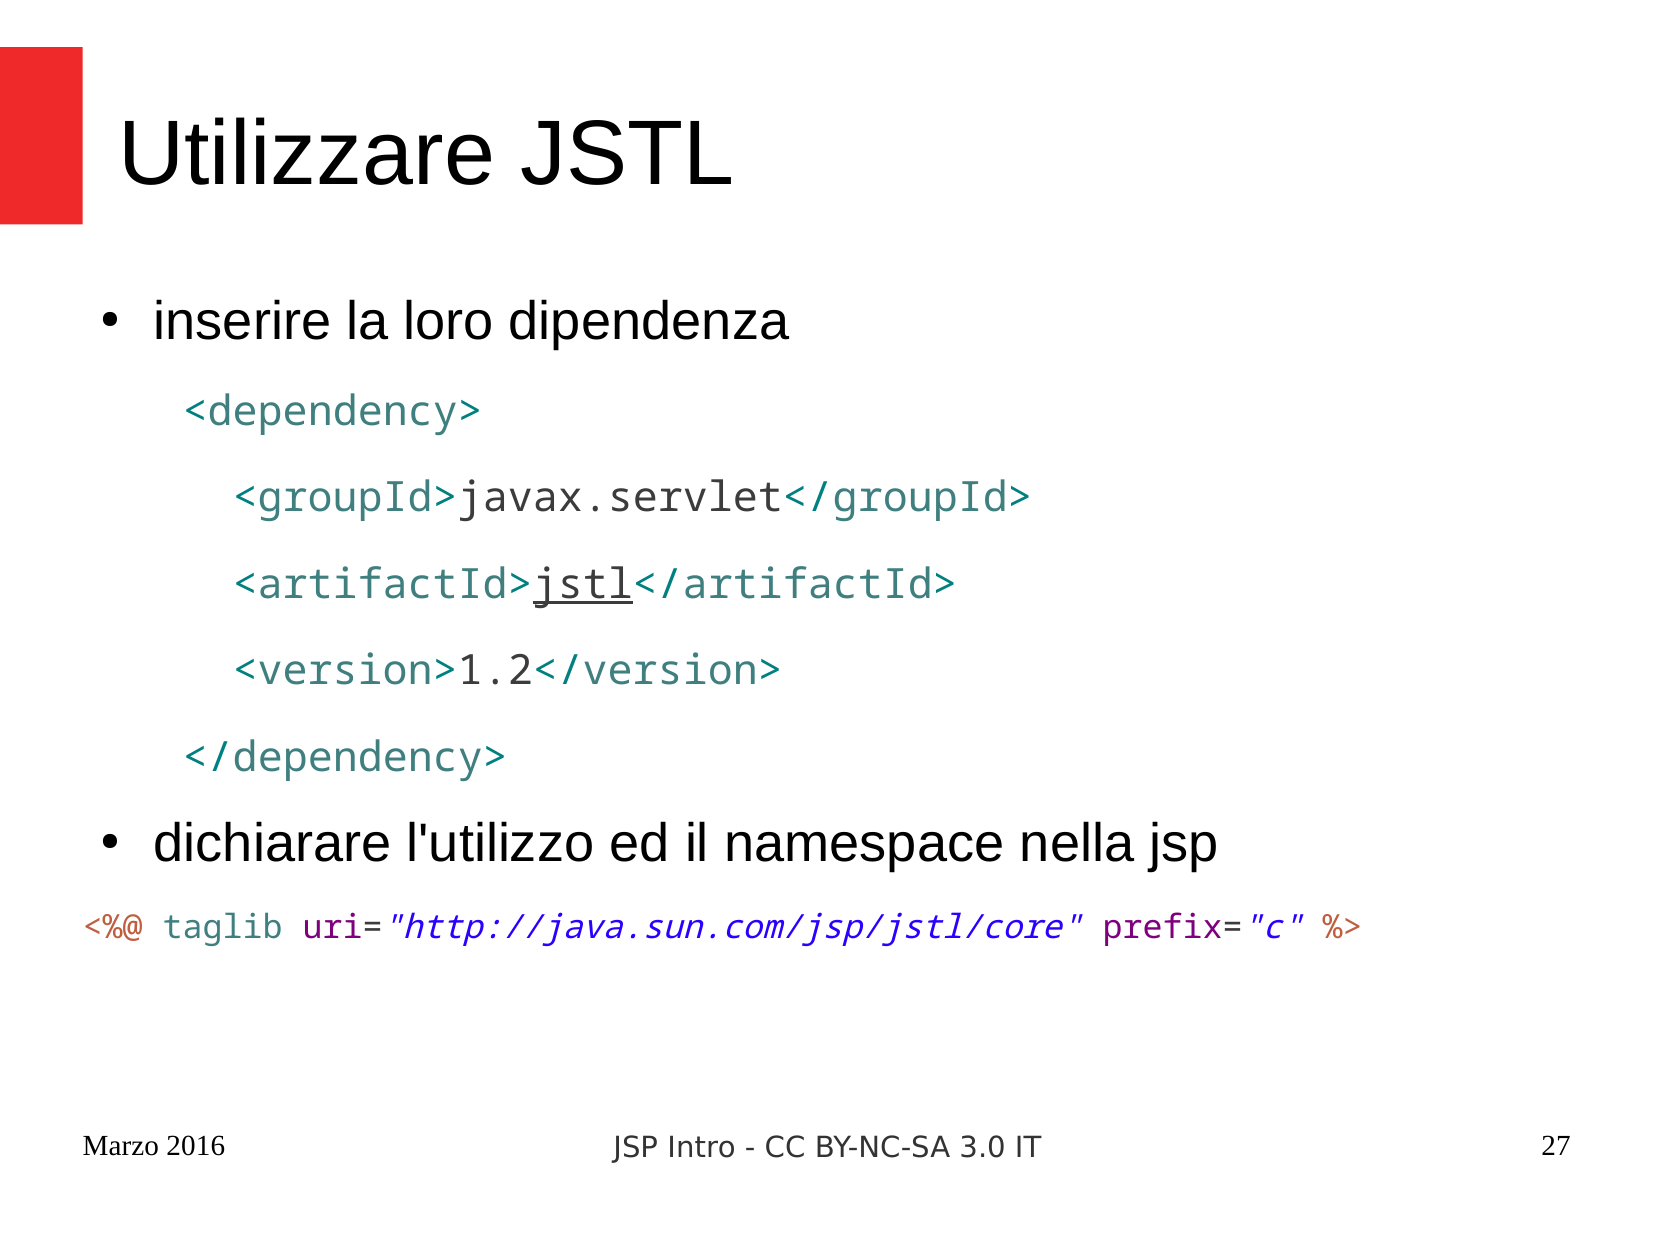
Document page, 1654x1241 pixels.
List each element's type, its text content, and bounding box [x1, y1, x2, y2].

list inserire la loro dipendenza <dependency> <groupId>javax.servlet</groupId> <artifactId>jstl</artifactId> <version>1.2</version> </dependency> dichiarare l'utilizzo ed il namespace nella jsp <%@ taglib uri="http://java.sun.com/jsp/jstl/core" prefix="c" %> [82, 290, 1571, 1010]
title Utilizzare JSTL [118, 49, 1607, 257]
